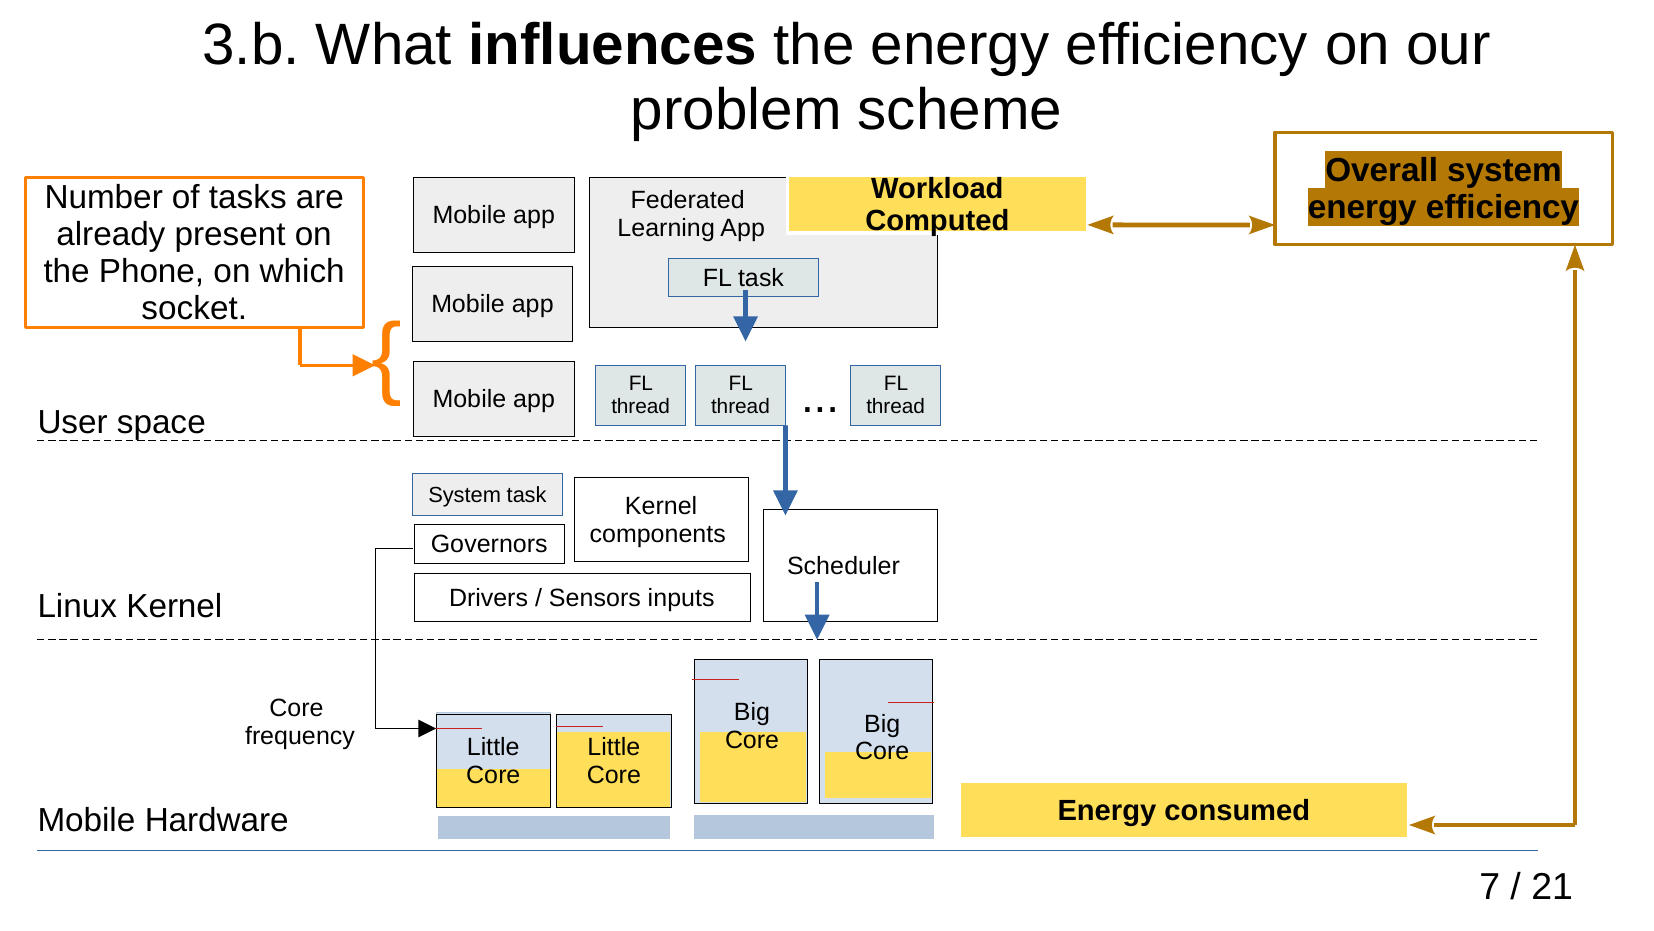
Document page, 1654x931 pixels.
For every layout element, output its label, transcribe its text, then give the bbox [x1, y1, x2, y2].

text_box Mobile Hardware [37, 789, 376, 851]
text_box FL thread [850, 365, 941, 426]
text_box Linux Kernel [37, 586, 301, 625]
text_box [694, 815, 934, 839]
text_box 7 / 21 [1464, 858, 1653, 929]
text_box Big Core [825, 690, 940, 784]
text_box Federated Learning App [599, 195, 784, 233]
text_box FL thread [595, 365, 686, 426]
text_box Mobile app [425, 177, 575, 253]
text_box Drivers / Sensors inputs [414, 573, 751, 622]
text_box Energy consumed [959, 781, 1410, 839]
text_box [694, 659, 808, 679]
text_box [589, 177, 938, 328]
text_box Overall system energy efficiency [1274, 132, 1613, 245]
text_box Number of tasks are already present on the Phone, on which socket. [25, 177, 349, 328]
text_box Little Core [556, 714, 672, 808]
text_box [694, 772, 808, 804]
text_box Mobile app [425, 266, 573, 342]
text_box Mobile app [425, 361, 575, 437]
text_box System task [425, 473, 563, 516]
text_box FL task [668, 258, 819, 297]
text_box Core frequency [225, 702, 376, 741]
text_box { [349, 163, 425, 549]
text_box Kernel components [574, 477, 749, 562]
text_box Governors [414, 524, 565, 564]
text_box [819, 659, 933, 804]
text_box Workload Computed [787, 175, 1088, 233]
text_box ... [781, 359, 859, 435]
text_box [438, 816, 670, 839]
text_box Big Core [694, 679, 810, 772]
text_box FL thread [695, 365, 786, 426]
text_box Little Core [436, 714, 551, 808]
text_box User space [37, 403, 301, 441]
text_box Scheduler [763, 509, 938, 622]
title 3.b. What influences the energy efficiency on our problem scheme [112, 4, 1581, 151]
